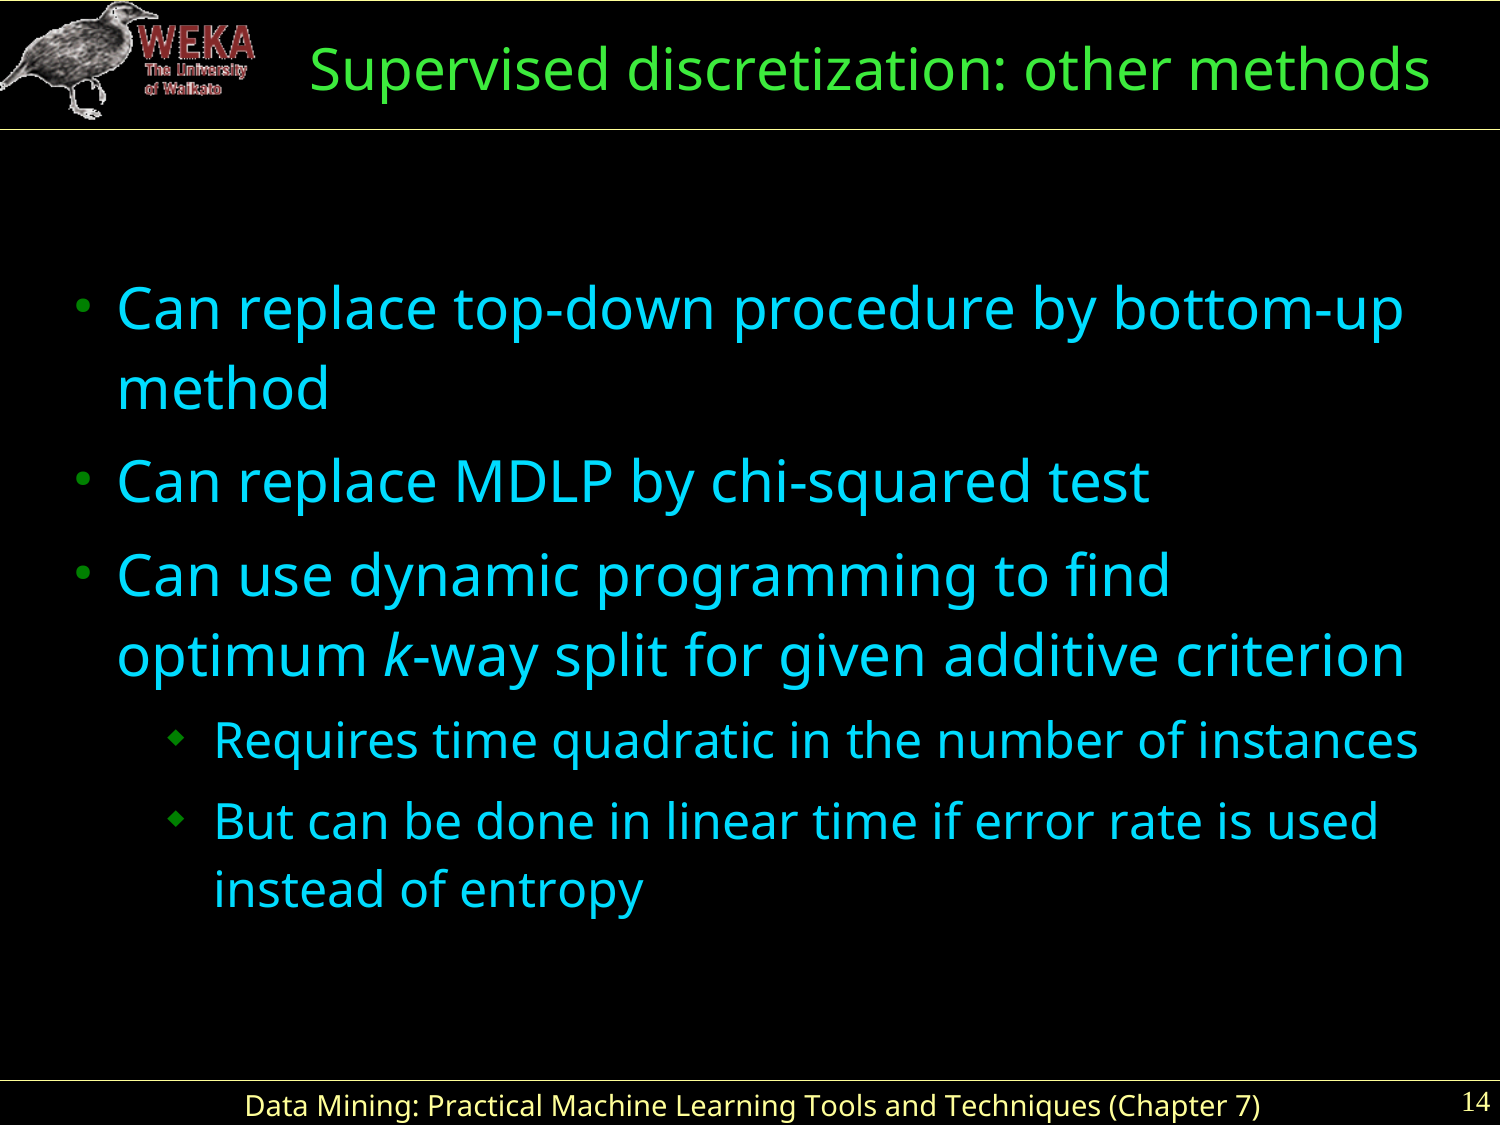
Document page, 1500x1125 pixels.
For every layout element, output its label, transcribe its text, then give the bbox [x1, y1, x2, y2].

text_box Can replace top-down procedure by bottom-up method Can replace MDLP by chi-squared test Can use dynamic programming to find optimum k-way split for given additive criterion Requires time quadratic in the number of instances But can be done in linear time if error rate is used instead of entropy [59, 260, 1447, 936]
picture [0, 1, 266, 129]
title Supervised discretization: other methods [294, 0, 1500, 148]
